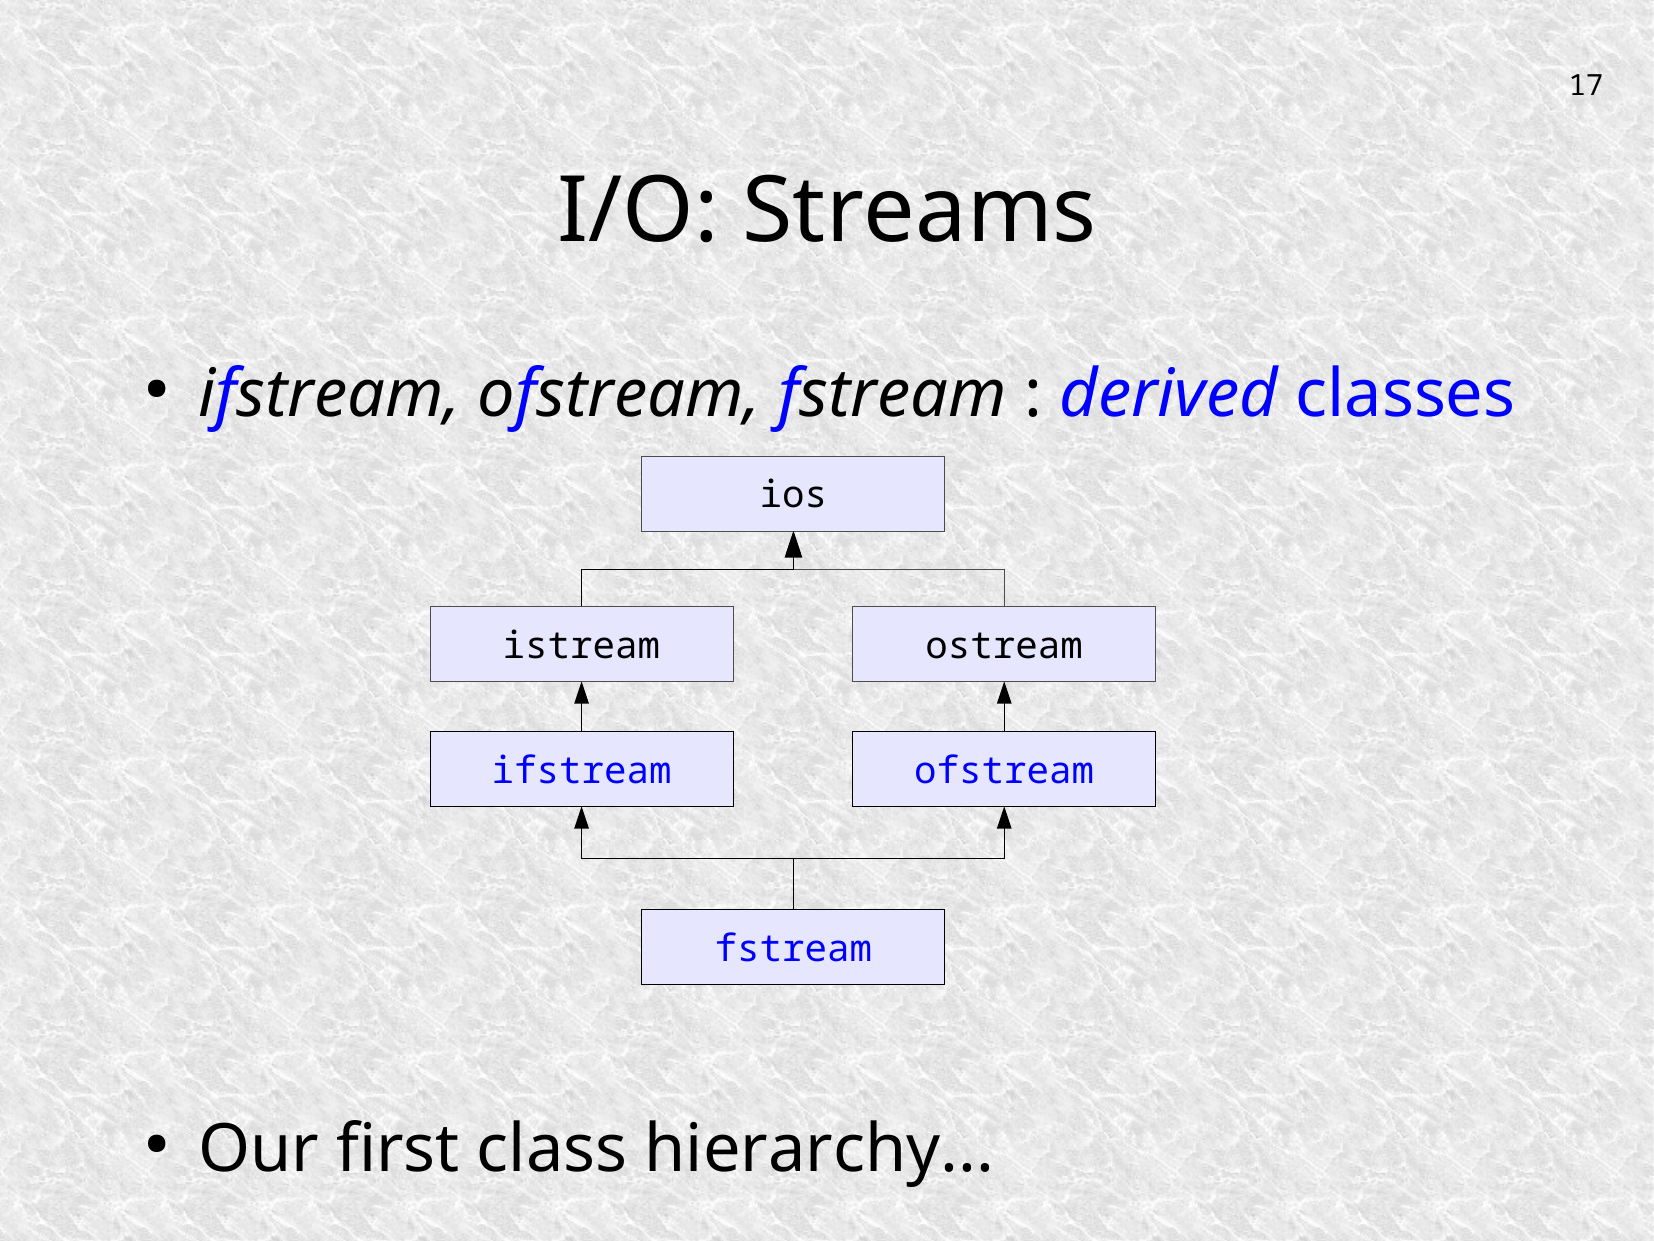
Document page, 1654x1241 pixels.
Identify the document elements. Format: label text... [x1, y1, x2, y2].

list ifstream, ofstream, fstream : derived classes Our first class hierarchy... [127, 344, 1540, 1153]
picture [0, 0, 1654, 1241]
title I/O: Streams [121, 102, 1534, 311]
